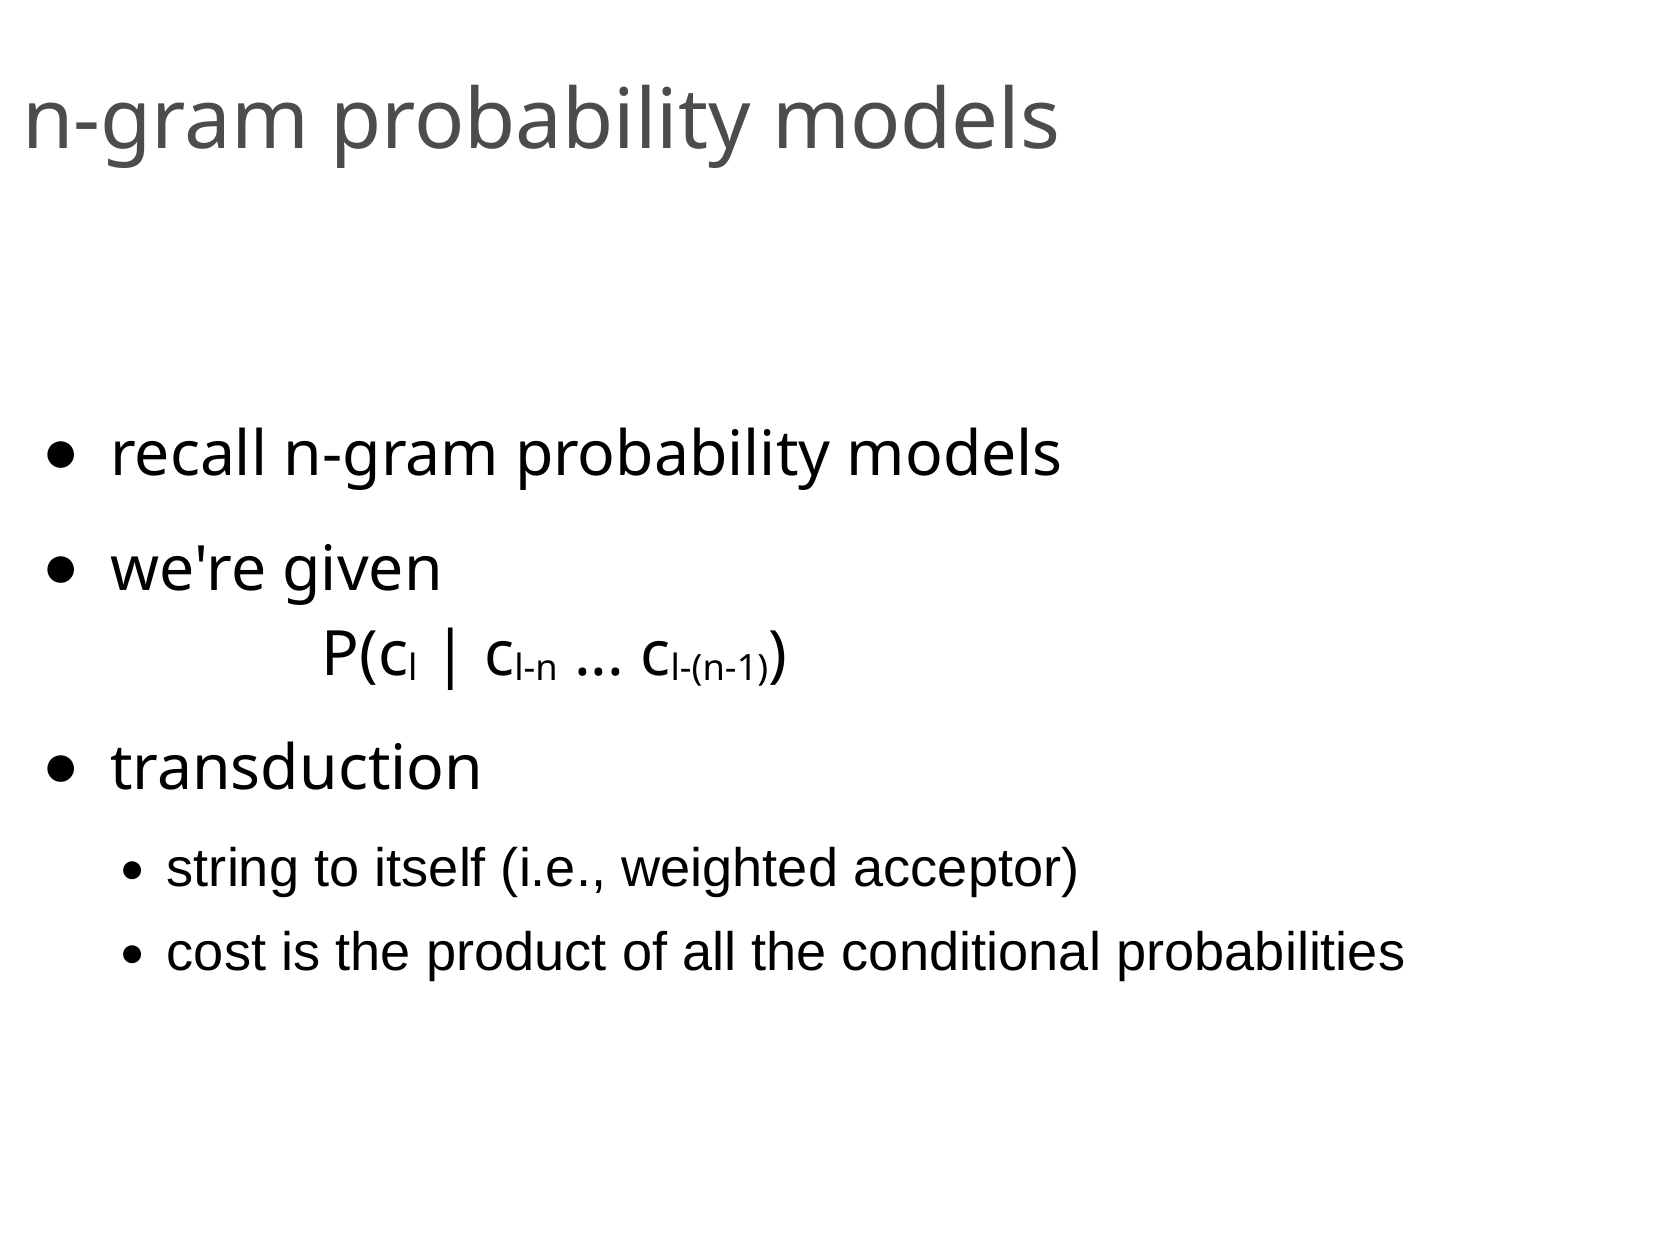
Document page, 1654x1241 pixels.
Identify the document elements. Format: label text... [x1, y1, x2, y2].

title n-gram probability models [22, 19, 1654, 213]
list recall n-gram probability models we're given P(cl | cl-n ... cl-(n-1)) transduction string to itself (i.e., weighted acceptor) cost is the product of all the conditional probabilities [25, 233, 1654, 1158]
